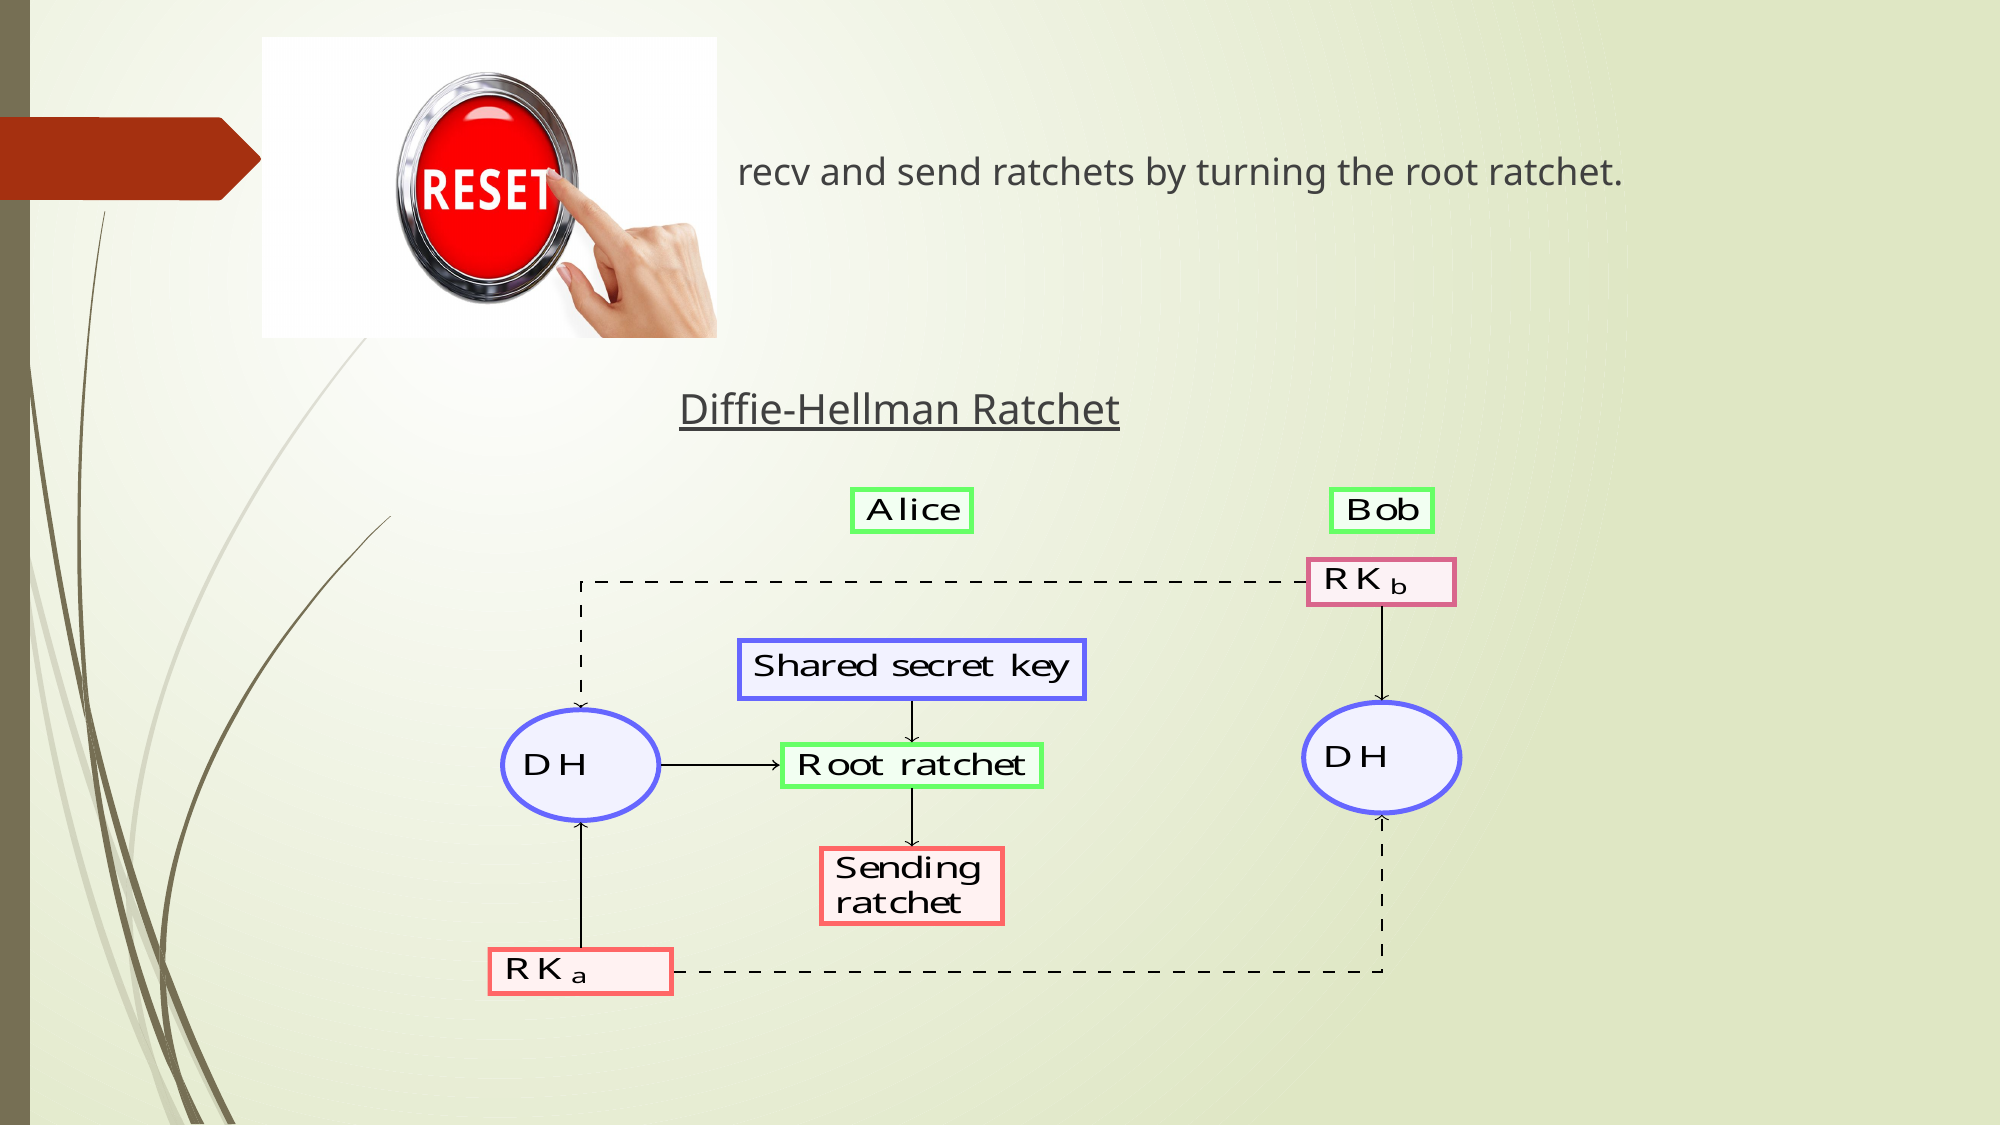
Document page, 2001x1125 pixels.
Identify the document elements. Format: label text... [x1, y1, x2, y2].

list Diffie-Hellman Ratchet [225, 375, 1951, 638]
picture [487, 487, 1463, 996]
picture [262, 37, 717, 338]
list recv and send ratchets by turning the root ratchet. [717, 75, 1988, 338]
